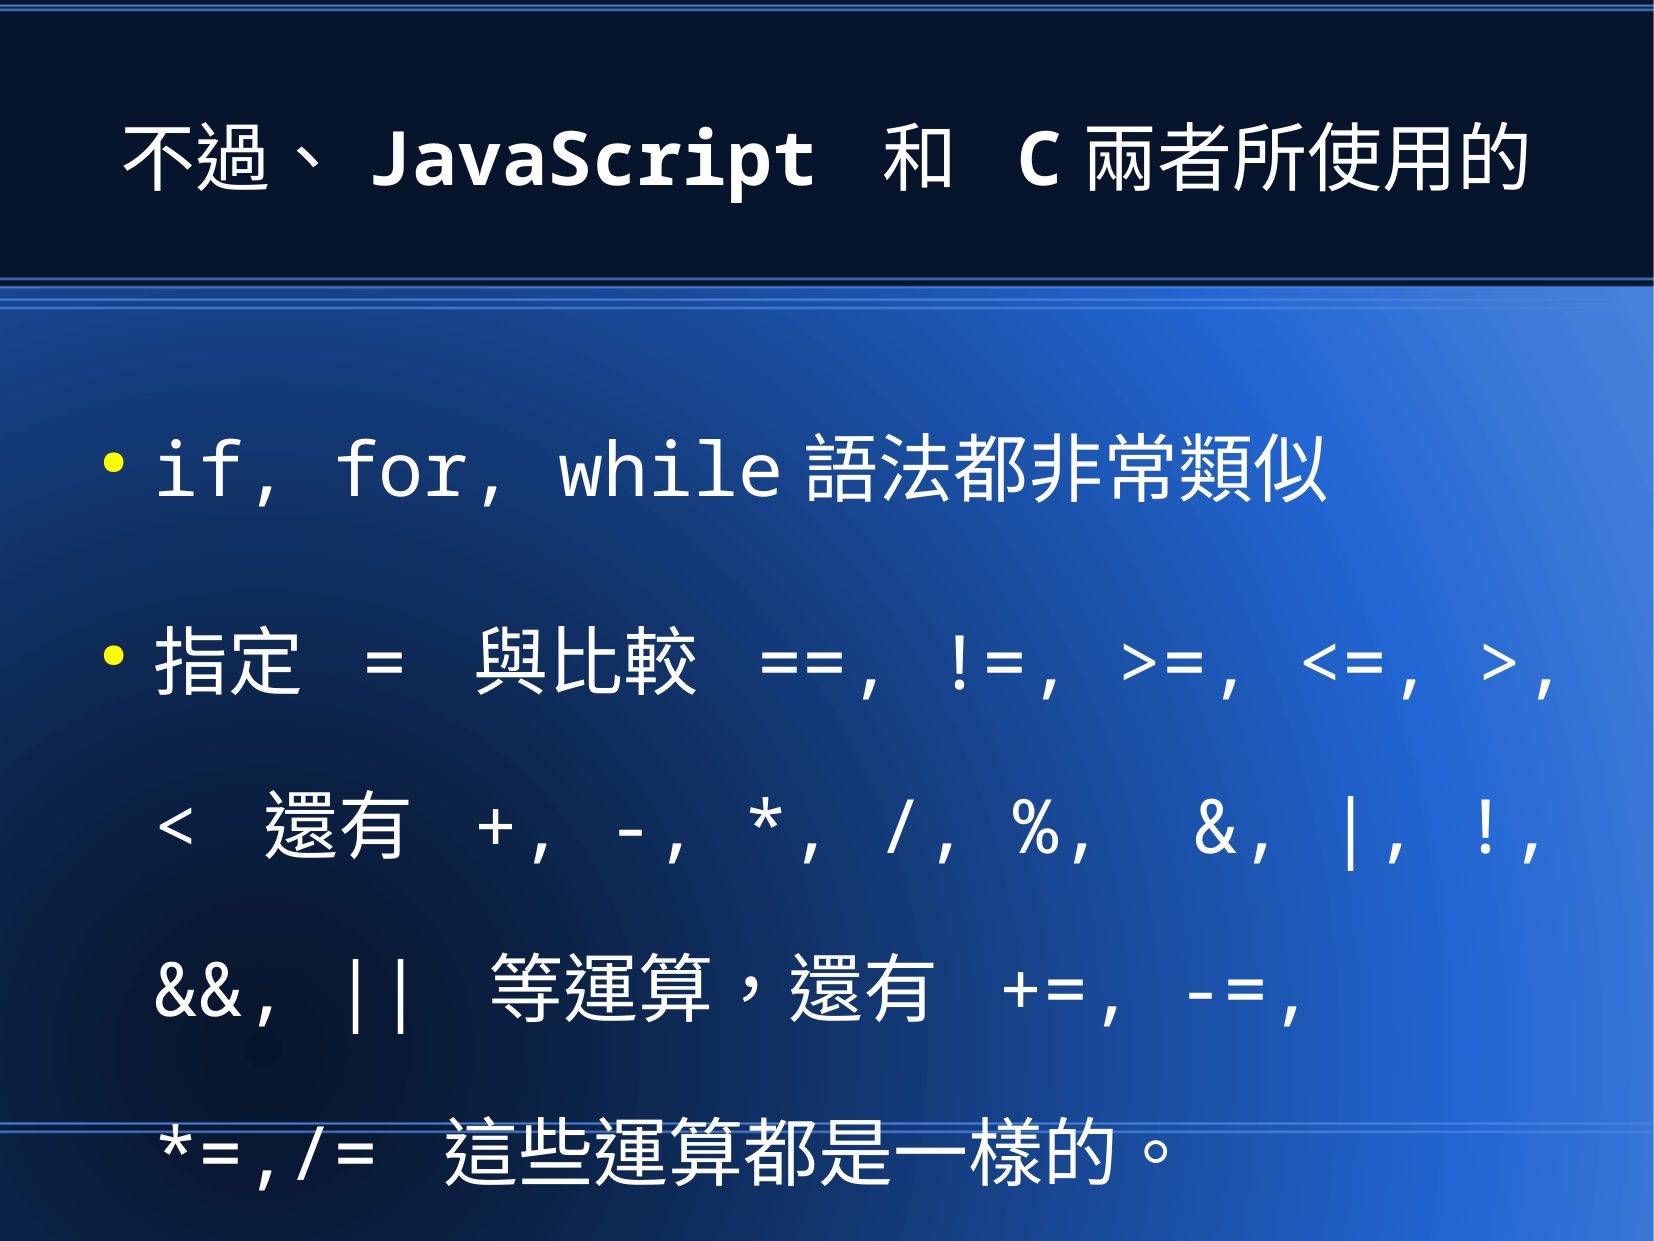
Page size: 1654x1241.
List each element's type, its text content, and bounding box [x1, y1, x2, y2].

list if, for, while語法都非常類似 指定 = 與比較 ==, !=, >=, <=, >, < 還有 +, -, *, /, %, &, |, !, &&, || 等運算，還有 +=, -=, *=,/= 這些運算都是一樣的。 [82, 355, 1571, 1241]
title 不過、JavaScript 和 C兩者所使用的 [82, 49, 1571, 257]
picture [0, 0, 1654, 1241]
